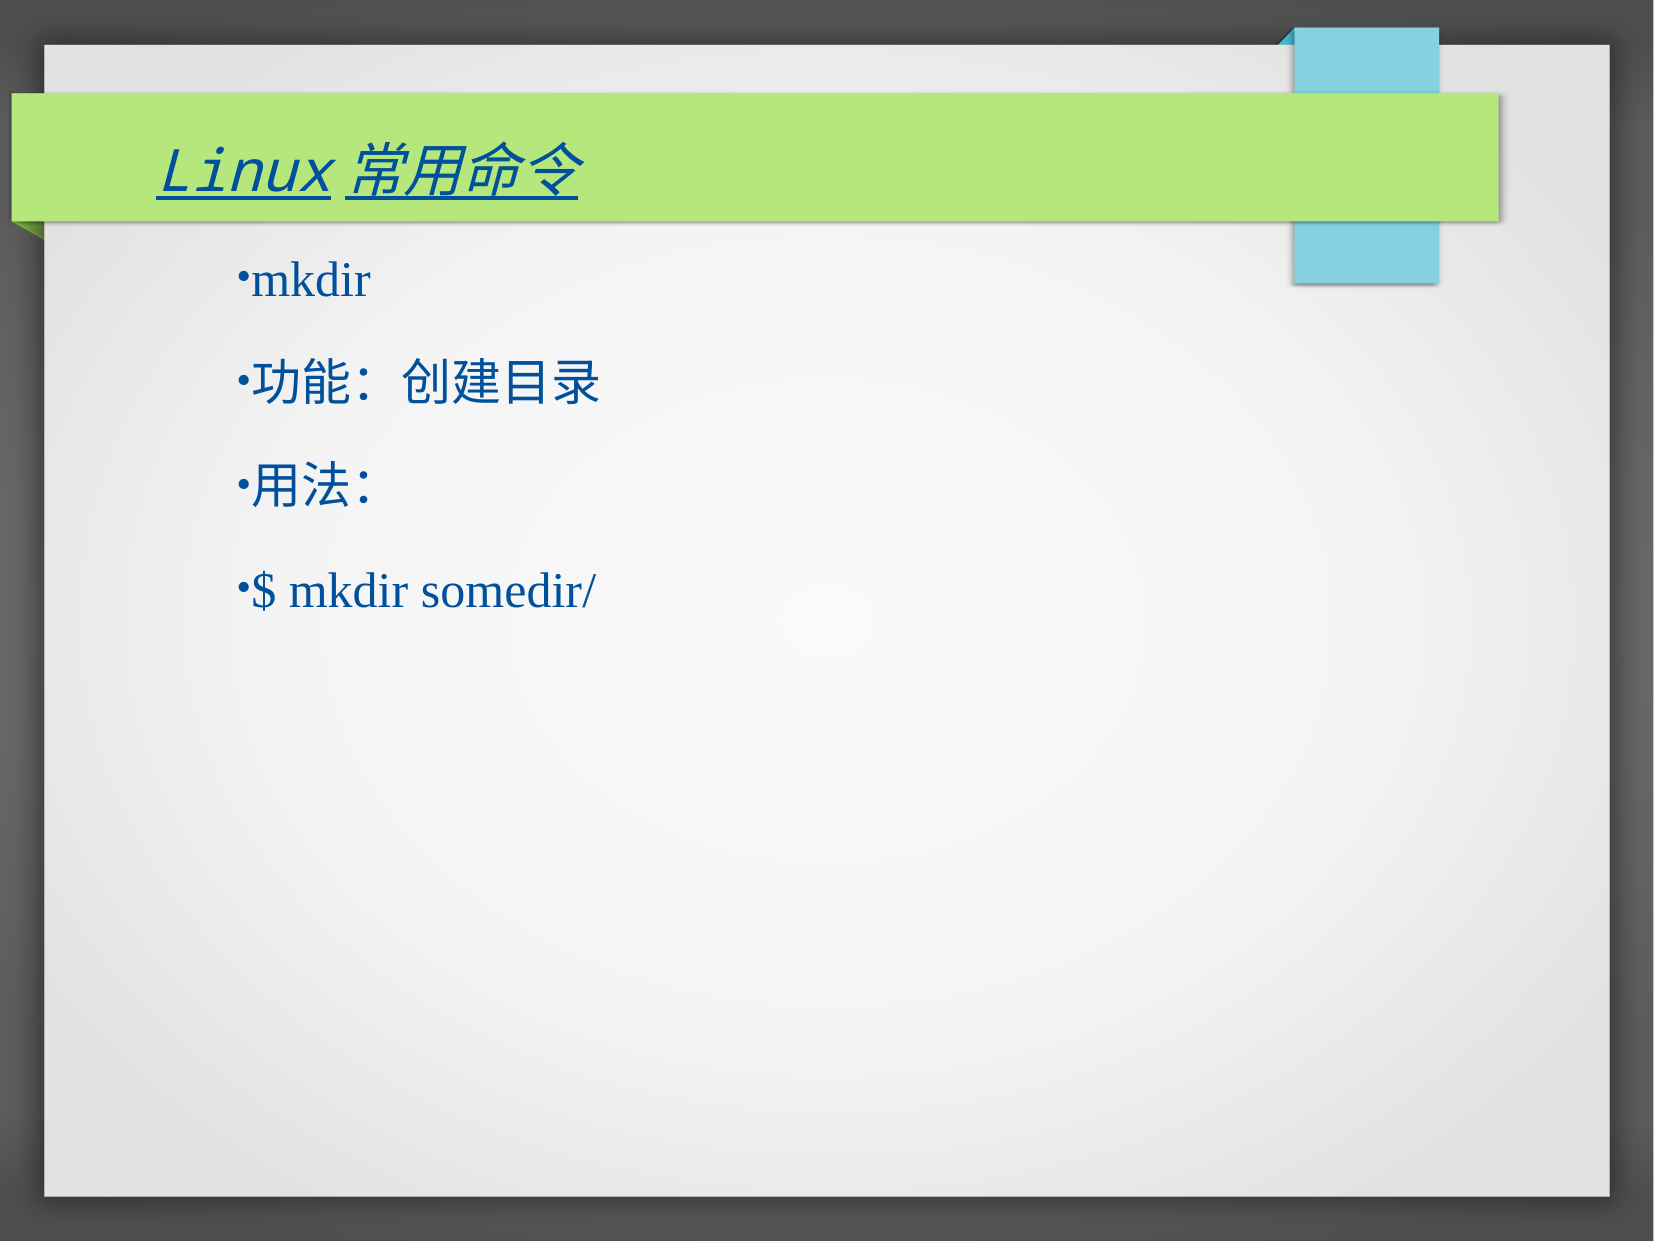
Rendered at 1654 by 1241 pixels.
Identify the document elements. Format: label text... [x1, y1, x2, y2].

text_box Linux常用命令 mkdir 功能：创建目录 用法： $ mkdir somedir/ [71, 125, 1595, 626]
picture [0, 0, 1654, 1241]
